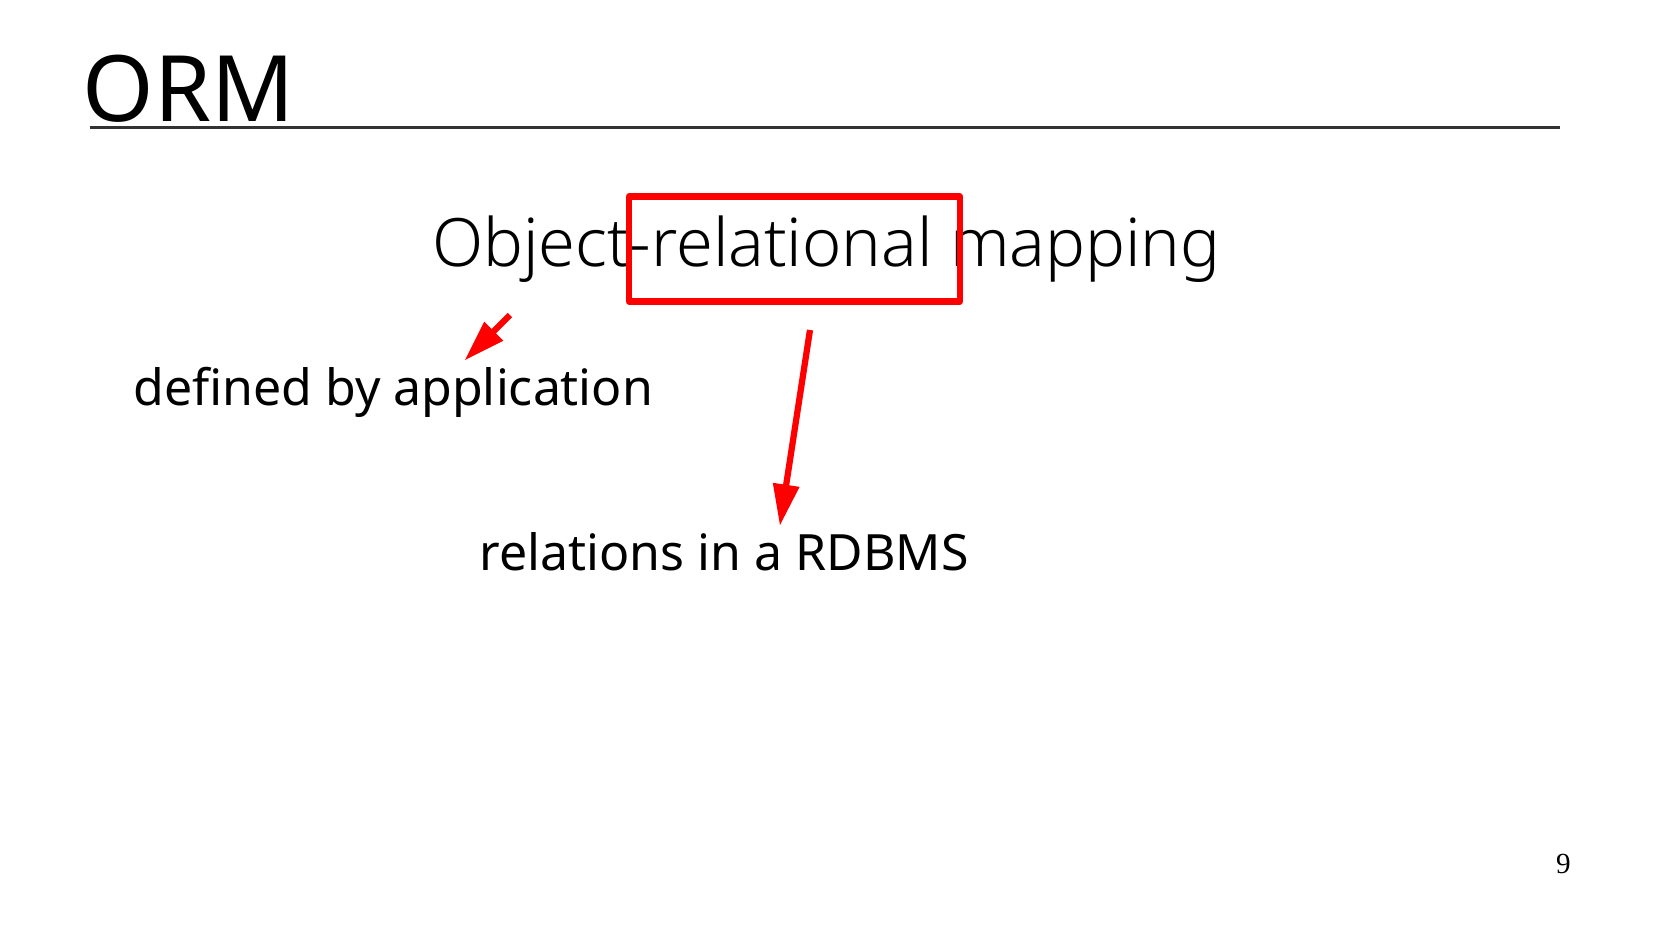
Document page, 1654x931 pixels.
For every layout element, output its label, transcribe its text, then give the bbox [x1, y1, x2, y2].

text_box defined by application [118, 345, 706, 436]
text_box relations in a RDBMS [465, 510, 1021, 586]
list Object-relational mapping [82, 195, 1571, 811]
list Object-relational mapping [632, 200, 957, 298]
title ORM [82, 32, 1571, 140]
